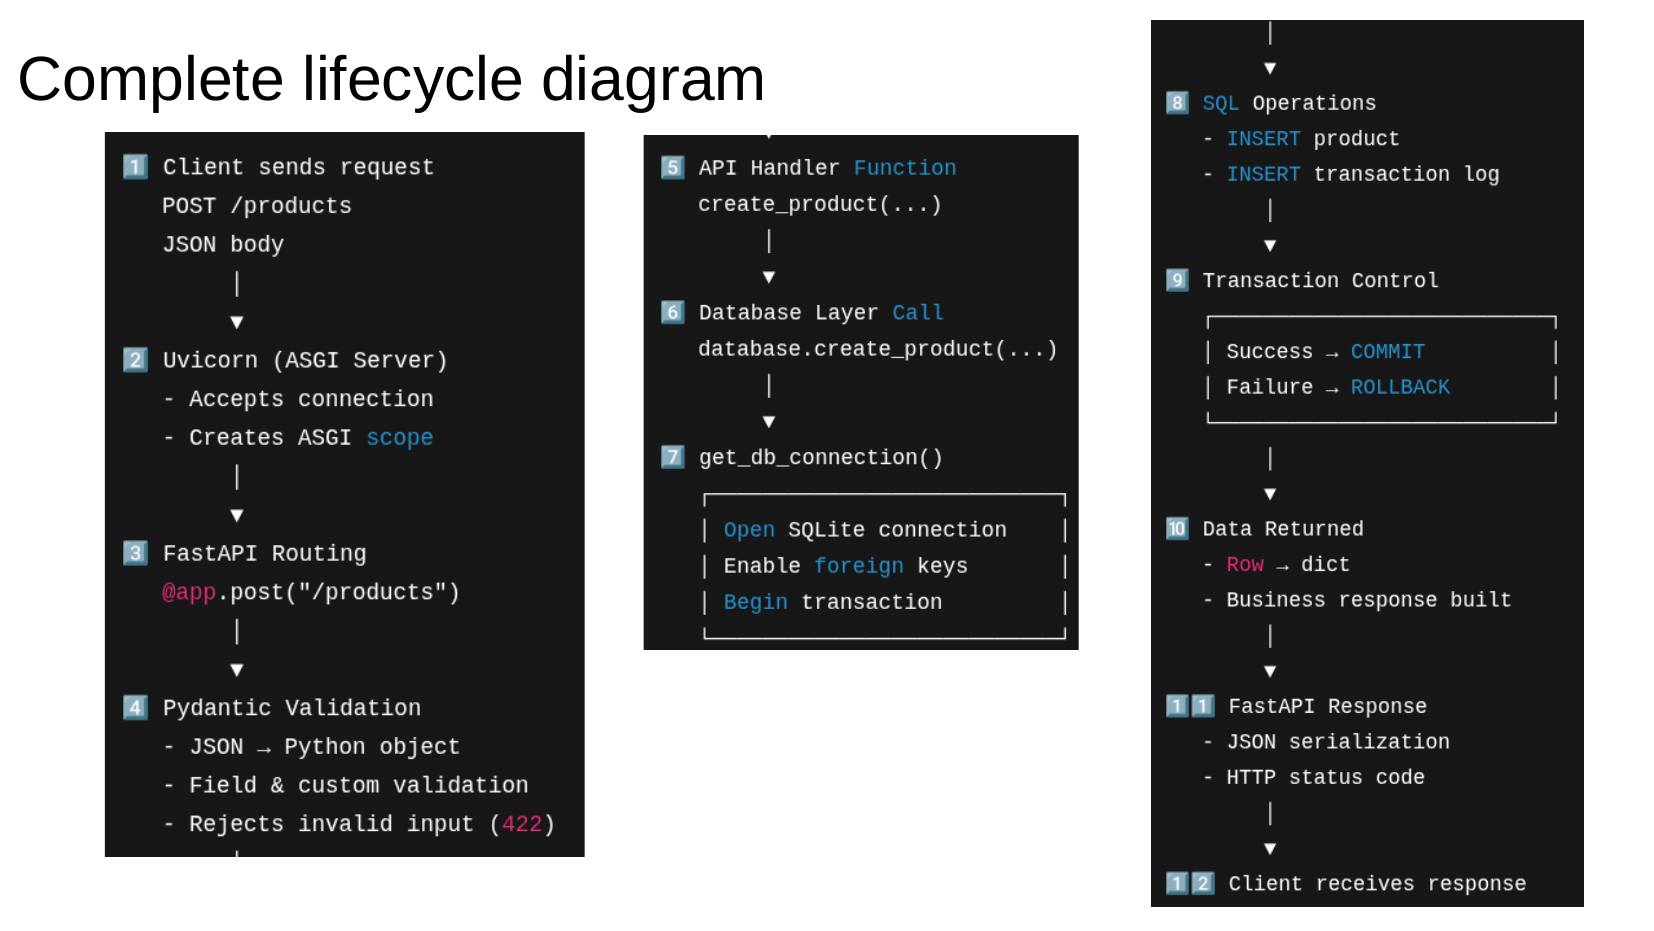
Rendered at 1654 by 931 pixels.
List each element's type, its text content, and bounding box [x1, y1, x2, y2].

picture [1151, 20, 1584, 907]
title Complete lifecycle diagram [17, 1, 1506, 157]
picture [643, 135, 1079, 650]
picture [104, 132, 585, 857]
